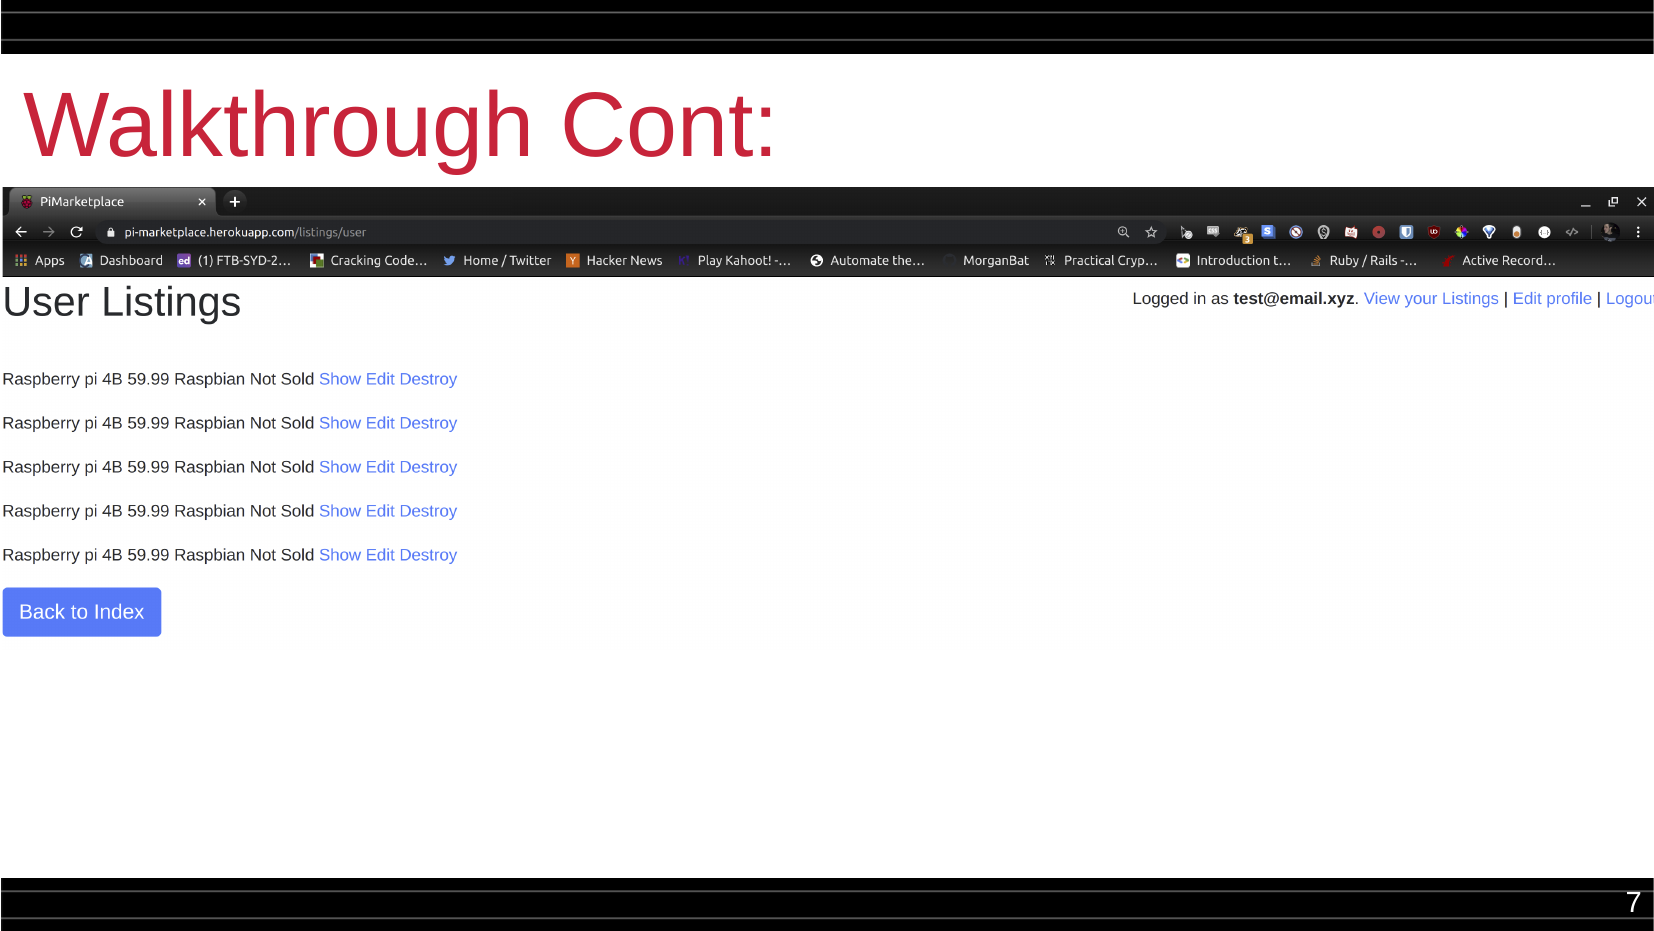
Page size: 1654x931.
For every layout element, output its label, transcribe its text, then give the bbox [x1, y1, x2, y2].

picture [2, 187, 1654, 650]
picture [1, 0, 1654, 54]
picture [1, 878, 1654, 931]
title Walkthrough Cont: [23, 47, 1512, 187]
